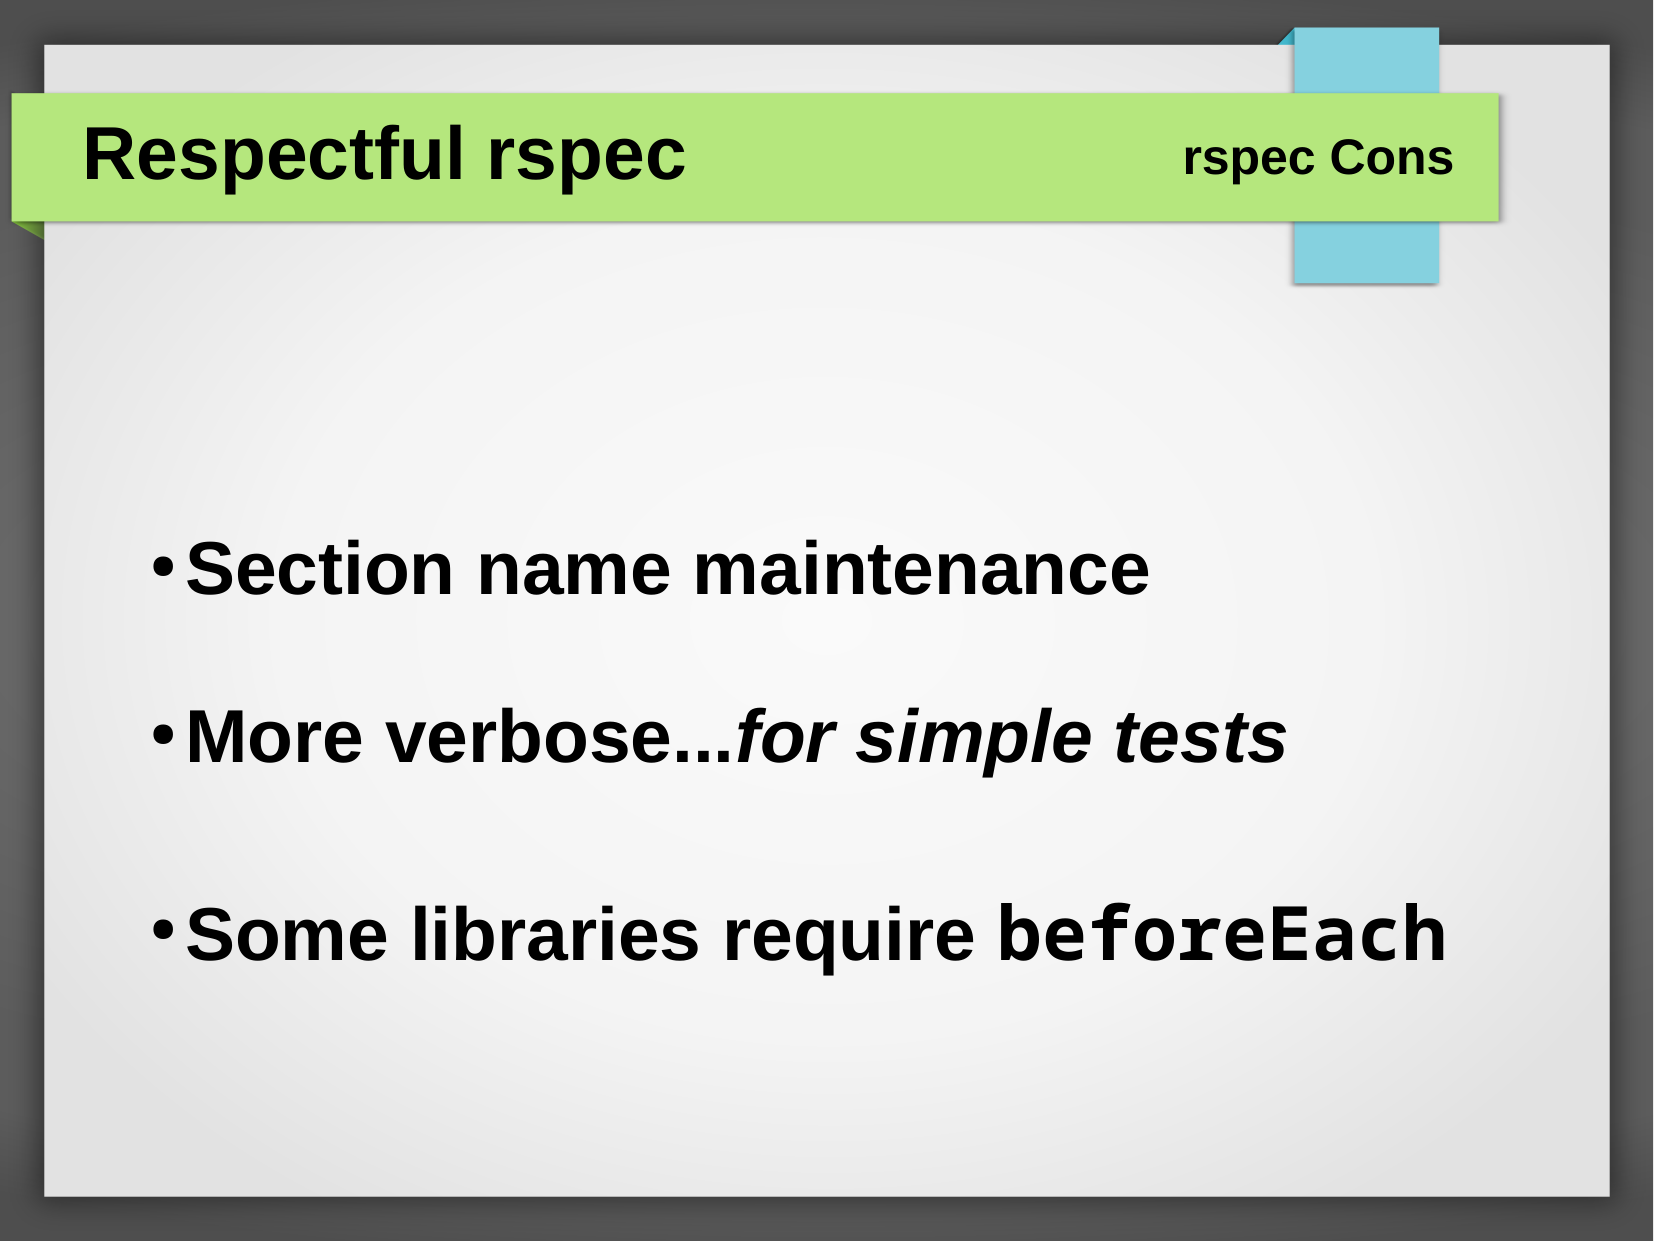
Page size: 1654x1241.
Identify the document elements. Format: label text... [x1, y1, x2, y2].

title Respectful rspec [82, 94, 705, 213]
text_box Section name maintenance More verbose...for simple tests Some libraries require beforeEach [135, 435, 1516, 885]
picture [0, 0, 1654, 1241]
title rspec Cons [869, 97, 1455, 216]
